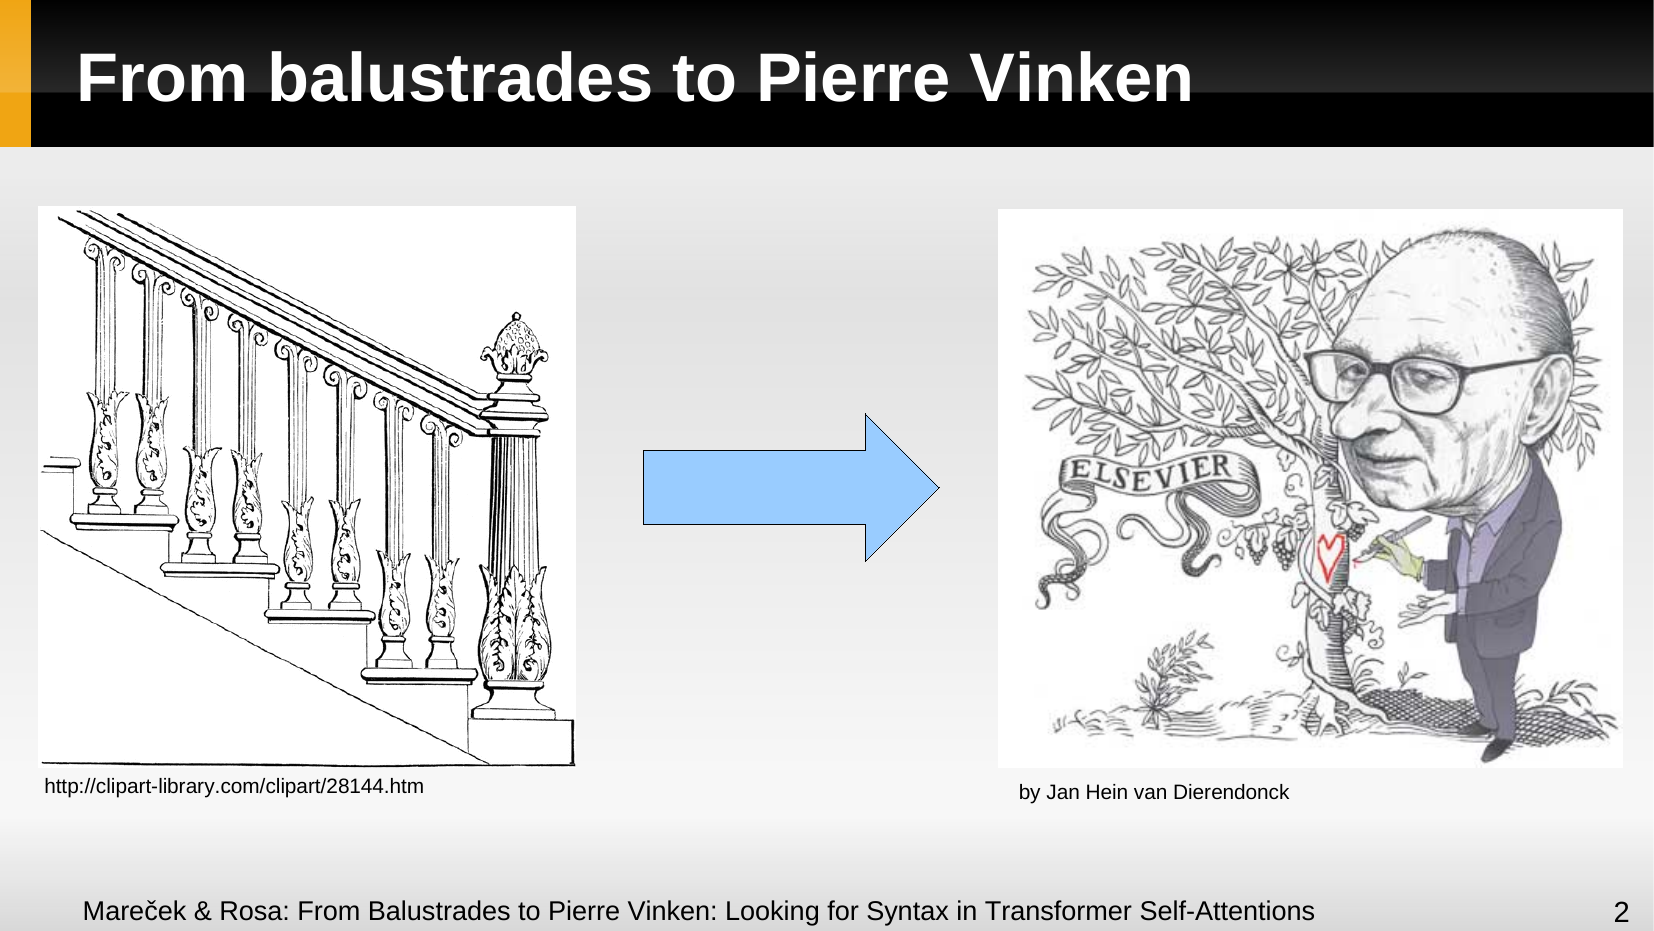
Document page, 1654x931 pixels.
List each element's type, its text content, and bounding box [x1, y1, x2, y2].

text_box [643, 413, 940, 562]
title From balustrades to Pierre Vinken [76, 0, 1625, 156]
text_box by Jan Hein van Dierendonck [1003, 773, 1305, 812]
text_box http://clipart-library.com/clipart/28144.htm [29, 767, 440, 806]
picture [0, 0, 1654, 931]
